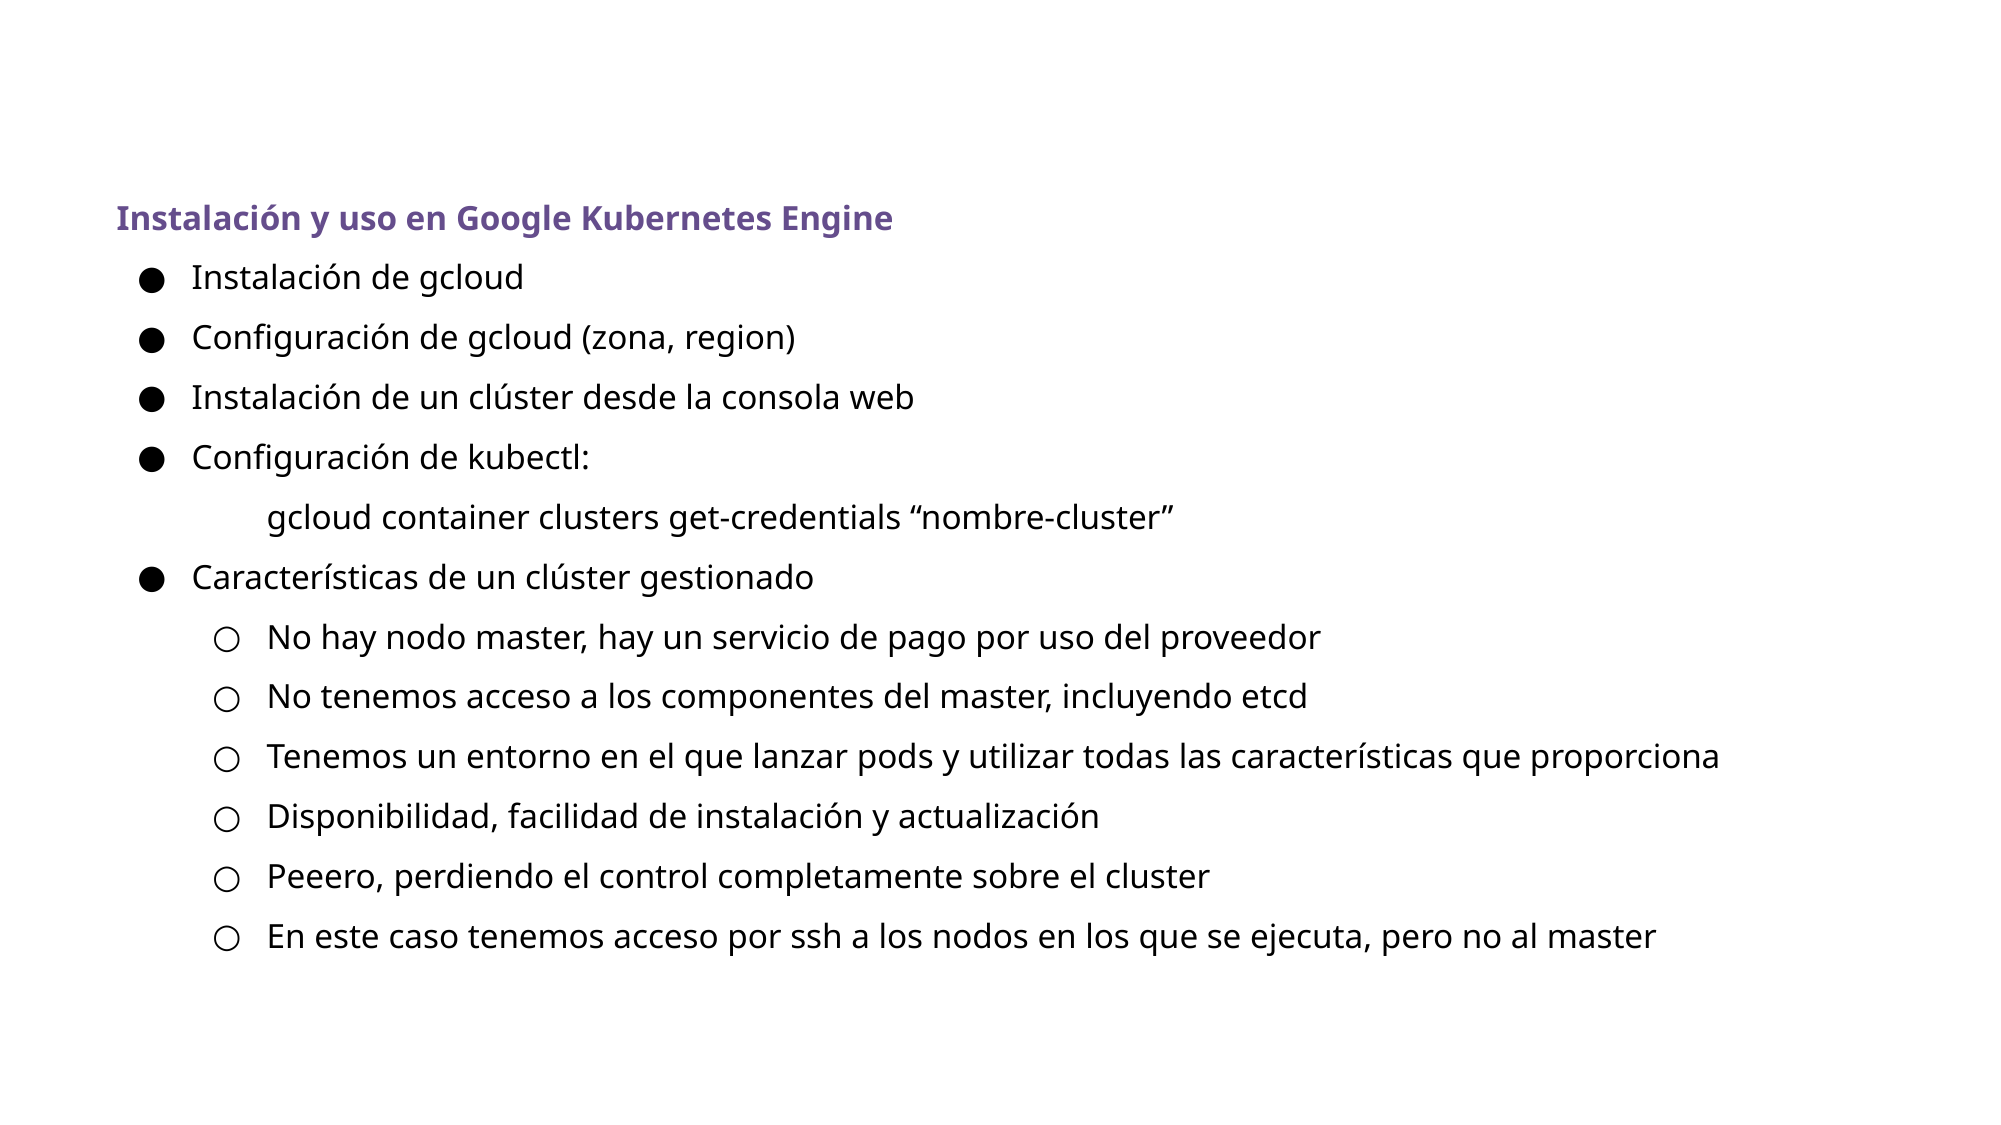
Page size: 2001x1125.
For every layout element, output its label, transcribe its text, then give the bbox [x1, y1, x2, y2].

text_box Instalación y uso en Google Kubernetes Engine Instalación de gcloud Configuración de gcloud (zona, region) Instalación de un clúster desde la consola web Configuración de kubectl: gcloud container clusters get-credentials “nombre-cluster” Características de un clúster gestionado No hay nodo master, hay un servicio de pago por uso del proveedor No tenemos acceso a los componentes del master, incluyendo etcd Tenemos un entorno en el que lanzar pods y utilizar todas las características que proporciona Disponibilidad, facilidad de instalación y actualización Peeero, perdiendo el control completamente sobre el cluster En este caso tenemos acceso por ssh a los nodos en los que se ejecuta, pero no al master [101, 169, 1977, 382]
